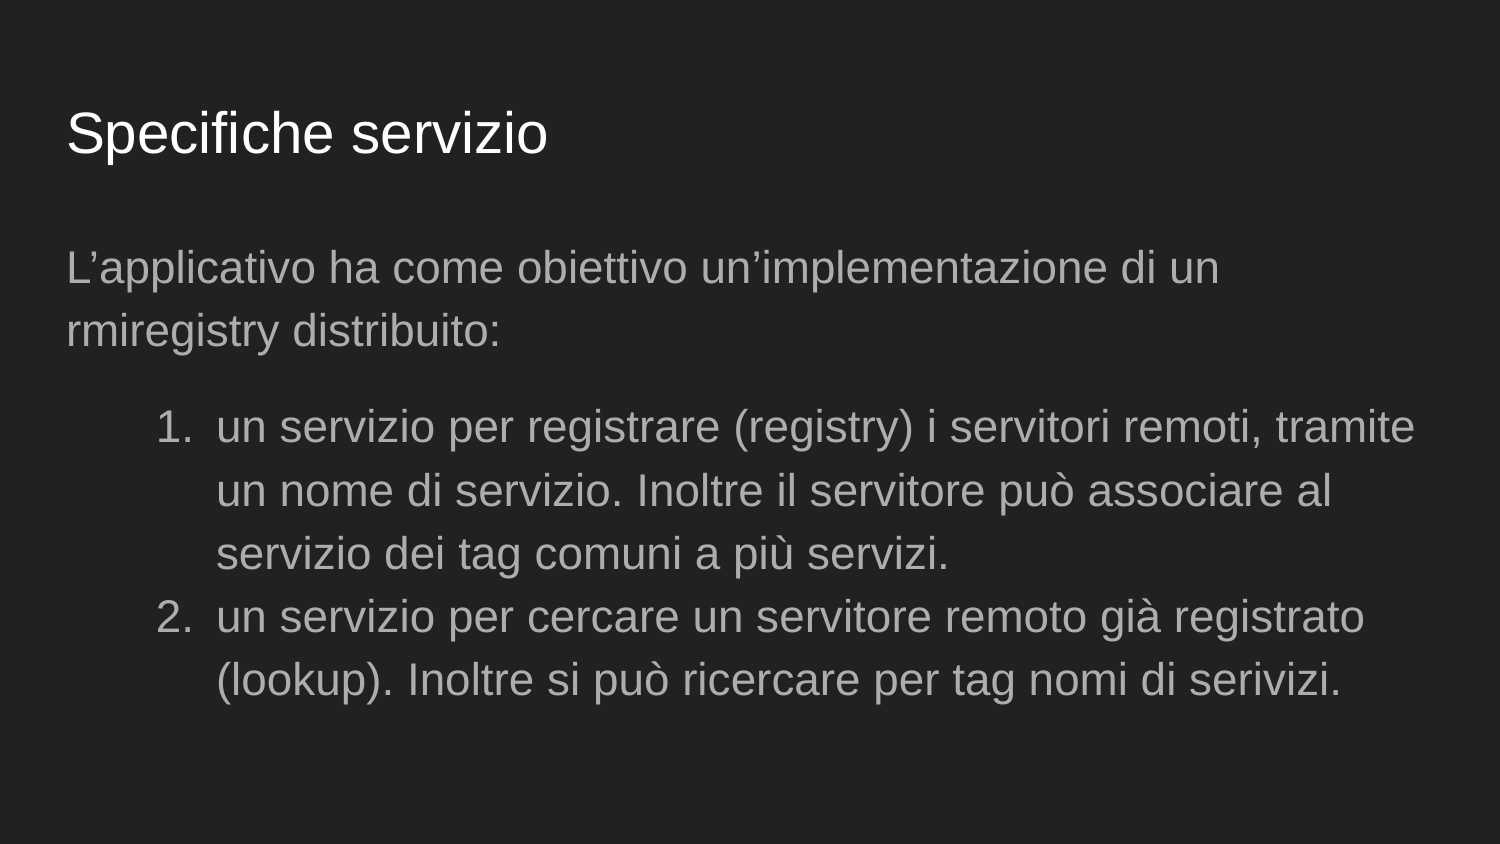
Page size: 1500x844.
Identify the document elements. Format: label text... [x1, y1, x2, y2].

list L’applicativo ha come obiettivo un’implementazione di un rmiregistry distribuito: un servizio per registrare (registry) i servitori remoti, tramite un nome di servizio. Inoltre il servitore può associare al servizio dei tag comuni a più servizi. un servizio per cercare un servitore remoto già registrato (lookup). Inoltre si può ricercare per tag nomi di serivizi. [51, 214, 1449, 775]
title Specifiche servizio [51, 79, 1449, 174]
